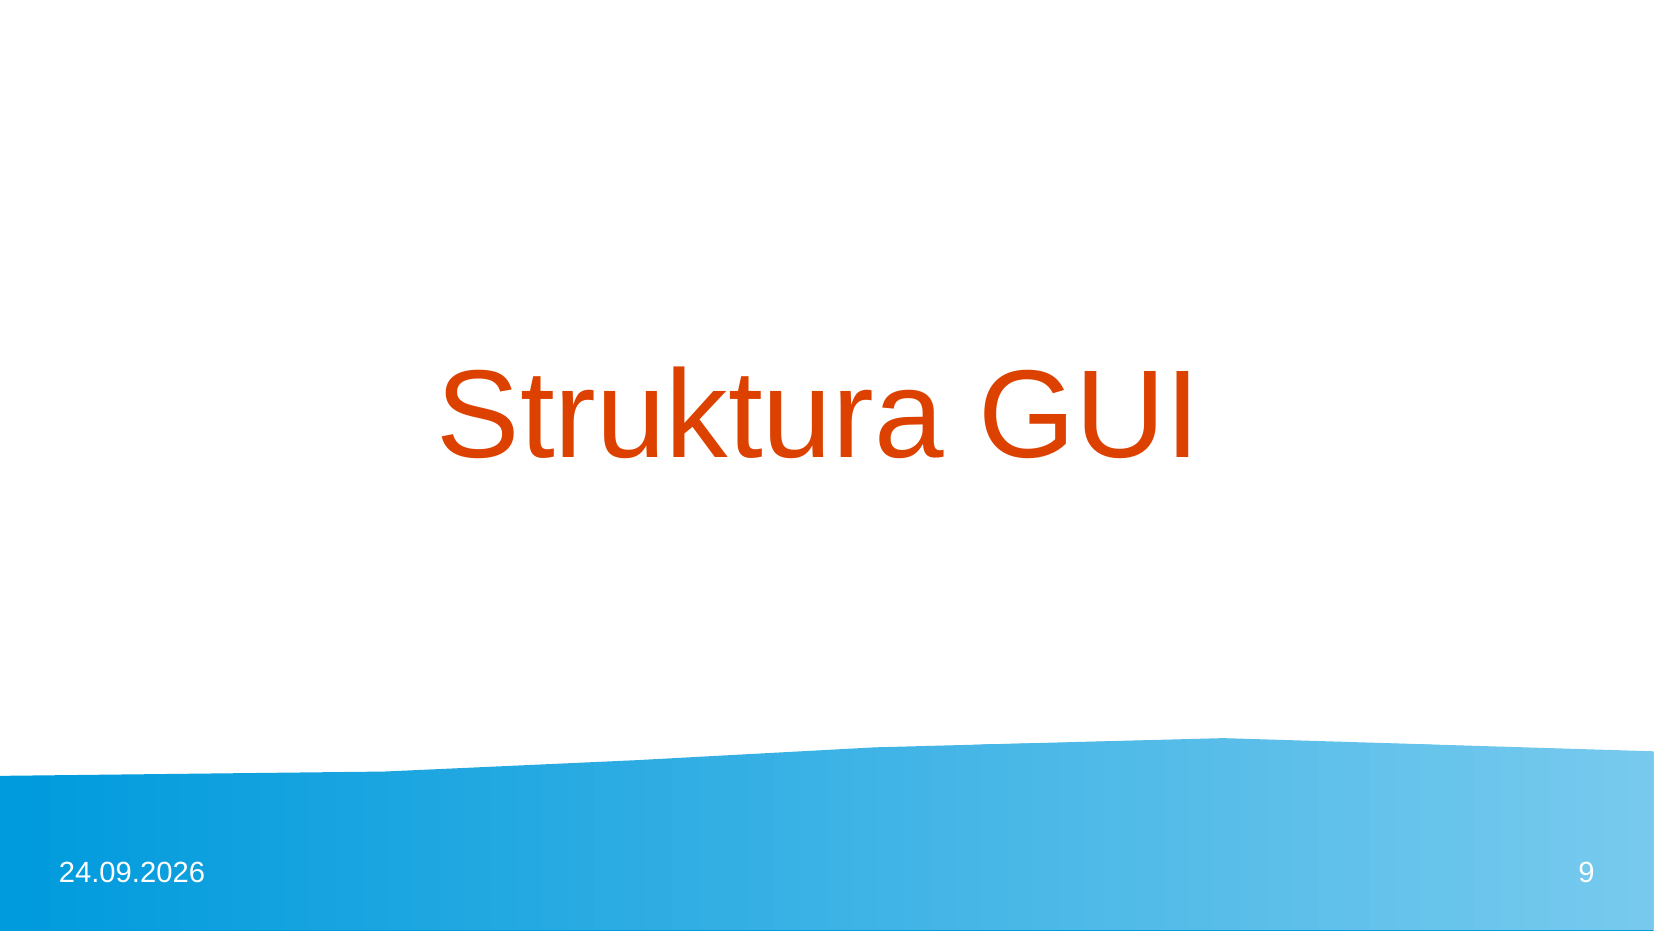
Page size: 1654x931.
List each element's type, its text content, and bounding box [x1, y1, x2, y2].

title Struktura GUI [75, 314, 1564, 514]
